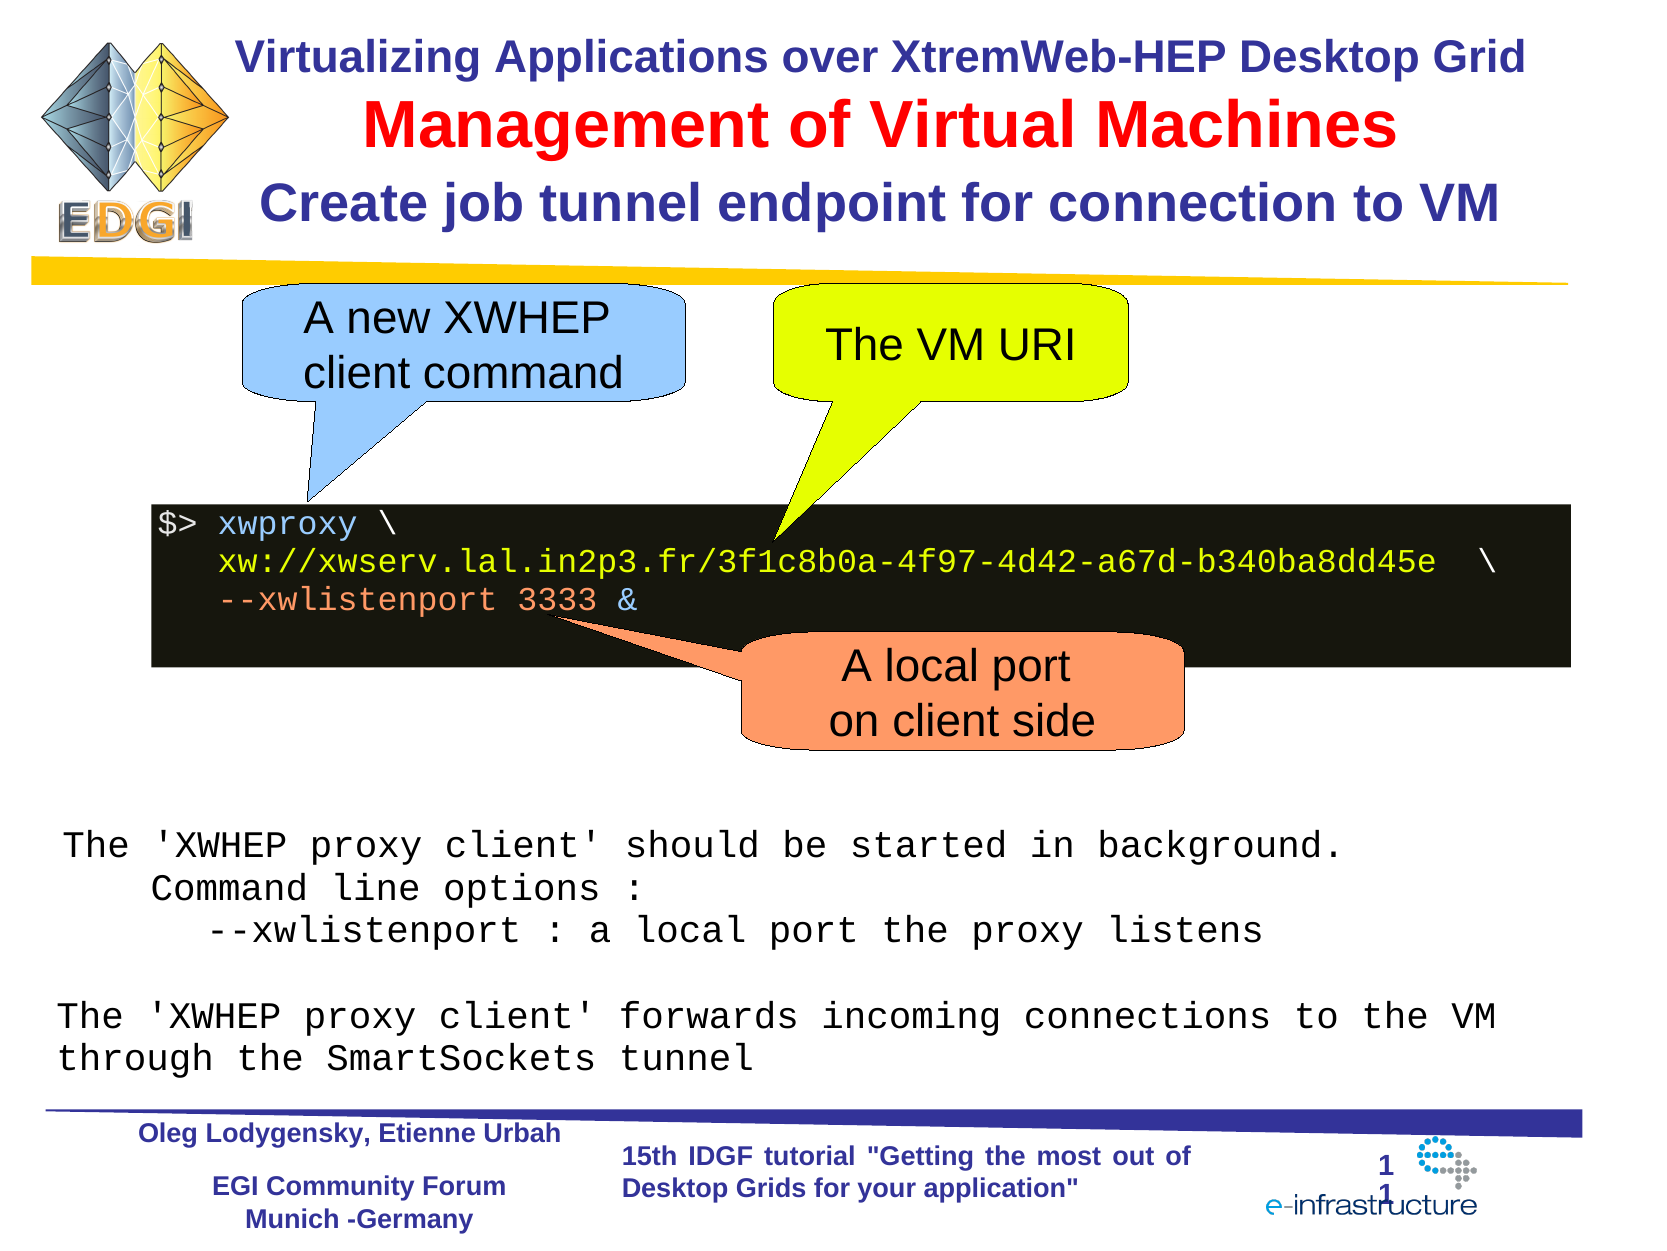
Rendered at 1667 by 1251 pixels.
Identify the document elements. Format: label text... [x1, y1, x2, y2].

text_box A local port on client side [547, 614, 1185, 751]
text_box $> xwproxy \ xw://xwserv.lal.in2p3.fr/3f1c8b0a-4f97-4d42-a67d-b340ba8dd45e \ --xwlistenport 3333 & [151, 504, 1571, 668]
text_box A new XWHEP client command [242, 283, 686, 502]
text_box The 'XWHEP proxy client' should be started in background. Command line options : --xwlistenport : a local port the proxy listens The 'XWHEP proxy client' forwards incoming connections to the VM through the SmartSockets tunnel [56, 823, 1571, 1087]
picture [1266, 1136, 1477, 1215]
picture [31, 37, 238, 249]
text_box Virtualizing Applications over XtremWeb-HEP Desktop Grid Management of Virtual Machines Create job tunnel endpoint for connection to VM [227, 16, 1536, 242]
text_box The VM URI [772, 283, 1129, 543]
